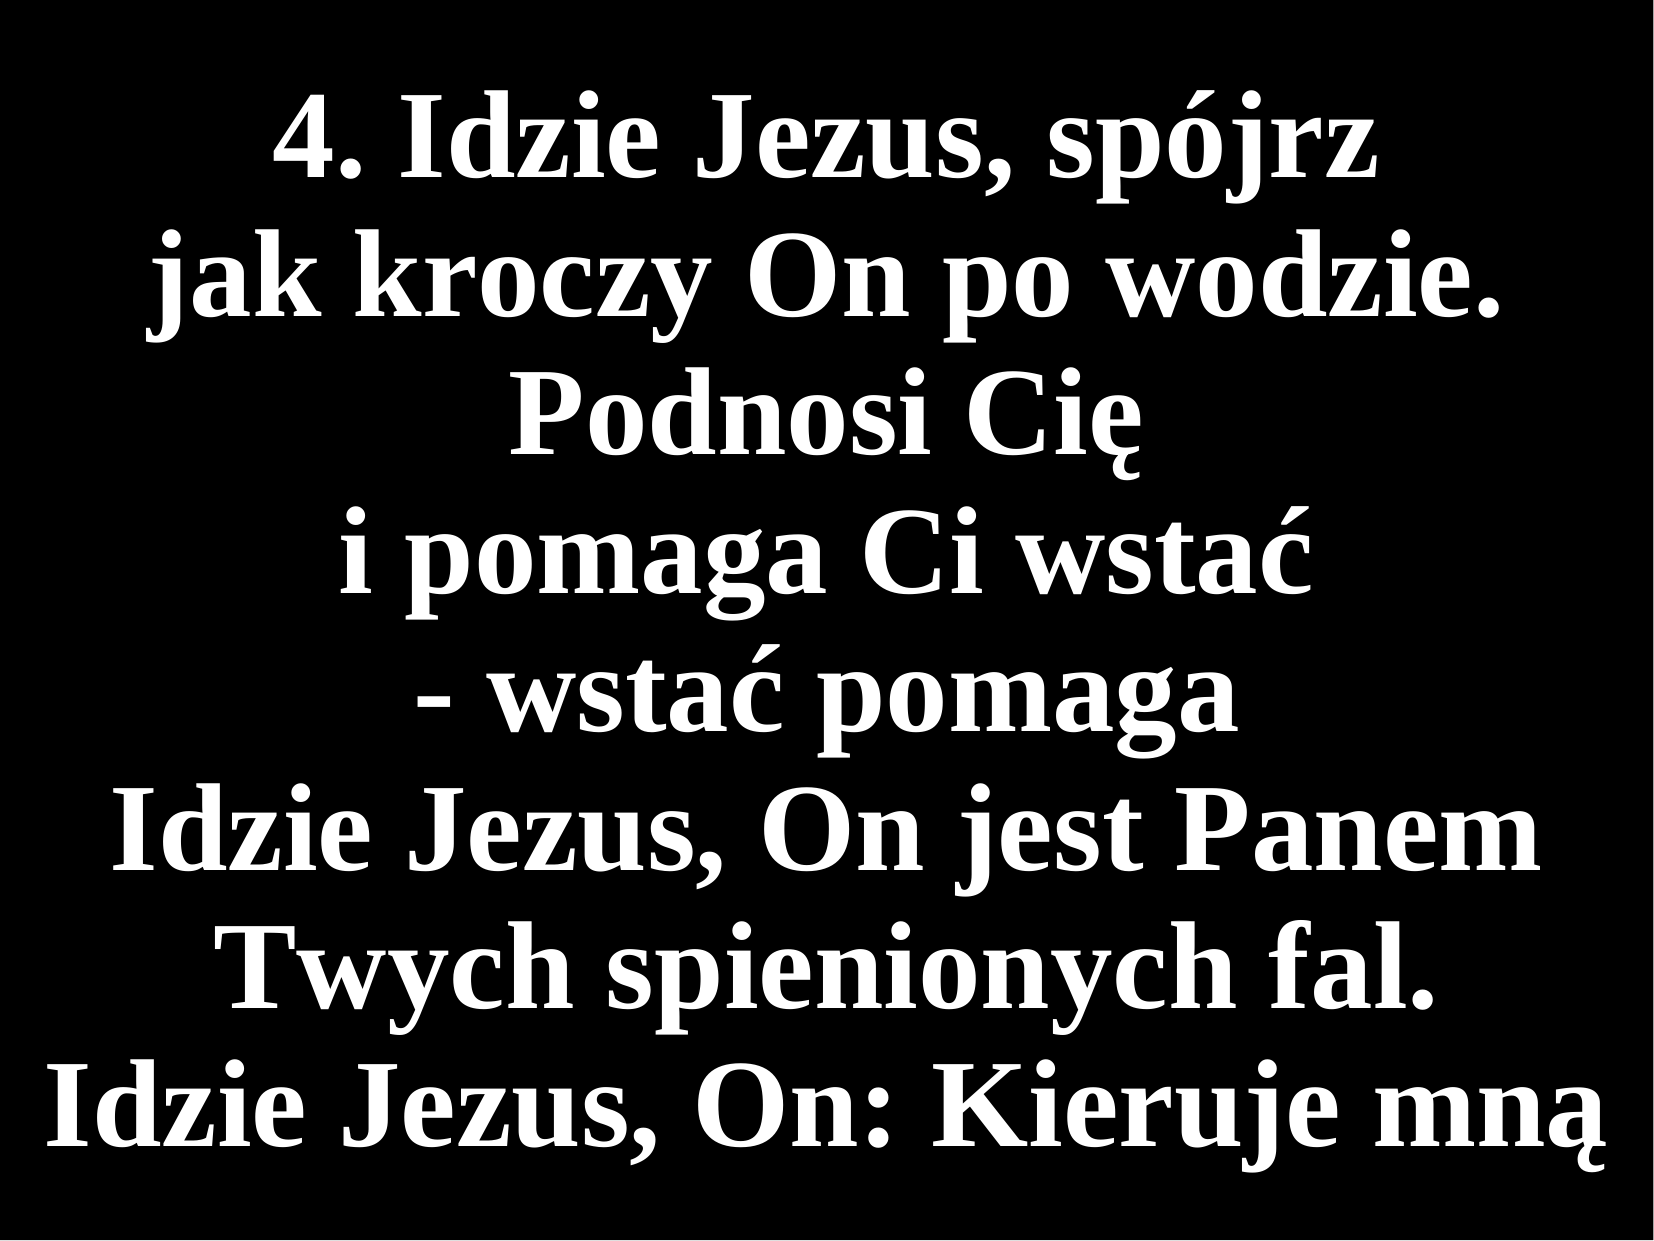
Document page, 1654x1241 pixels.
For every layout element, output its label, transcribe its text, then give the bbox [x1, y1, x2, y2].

title 4. Idzie Jezus, spójrz jak kroczy On po wodzie. Podnosi Cię i pomaga Ci wstać - wstać pomaga Idzie Jezus, On jest Panem Twych spienionych fal. Idzie Jezus, On: Kieruje mną [0, 0, 1654, 1241]
